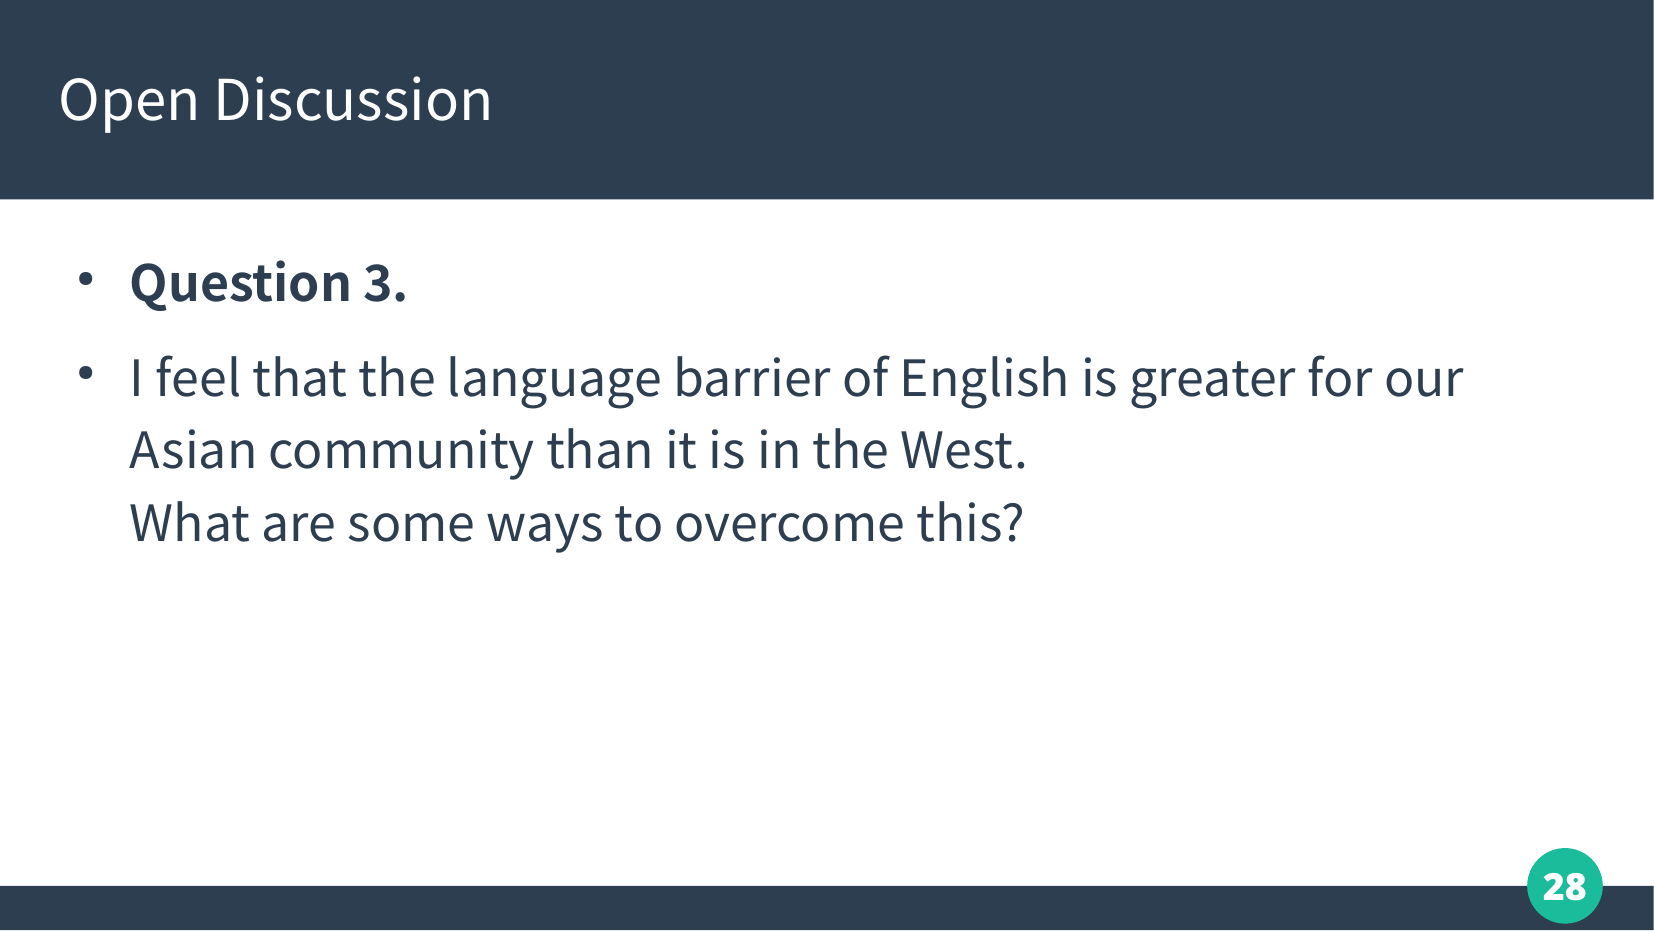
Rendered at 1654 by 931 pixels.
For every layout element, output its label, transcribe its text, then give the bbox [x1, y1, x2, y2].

list Question 3. I feel that the language barrier of English is greater for our Asian community than it is in the West. What are some ways to overcome this? [59, 243, 1595, 864]
title Open Discussion [59, 37, 1595, 155]
